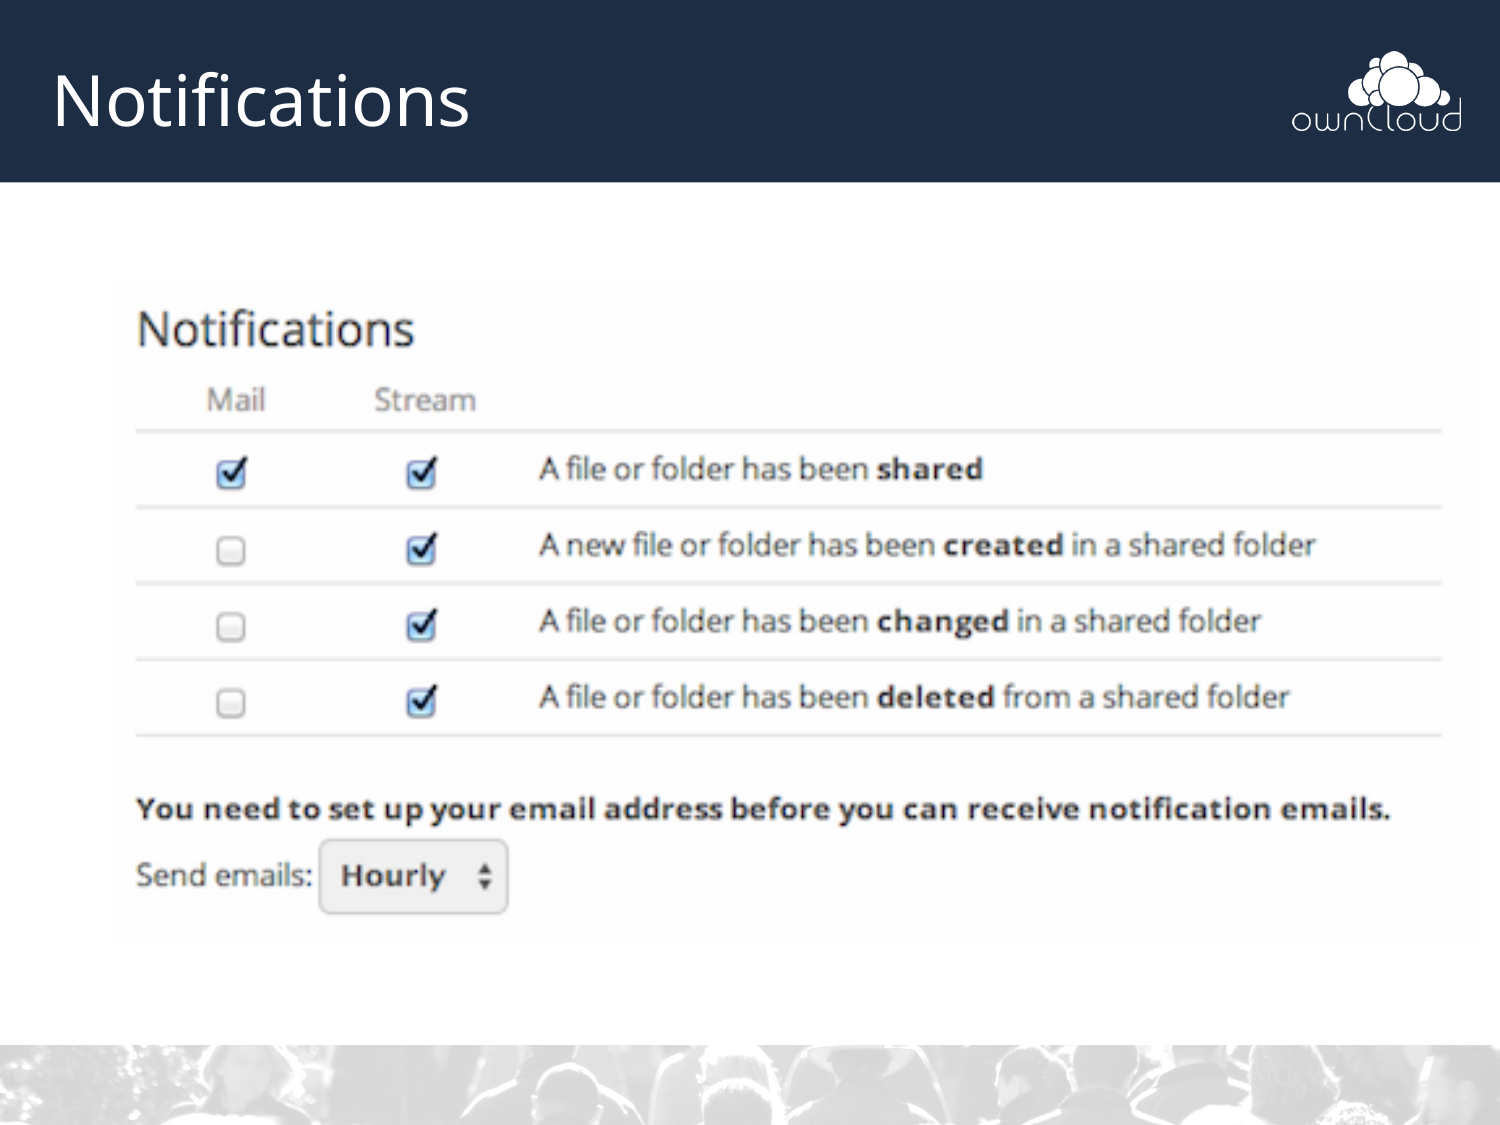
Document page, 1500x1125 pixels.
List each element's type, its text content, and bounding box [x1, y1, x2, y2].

text_box Notifications [36, 0, 1250, 199]
picture [1292, 51, 1461, 131]
picture [0, 1045, 1500, 1125]
picture [113, 281, 1478, 944]
